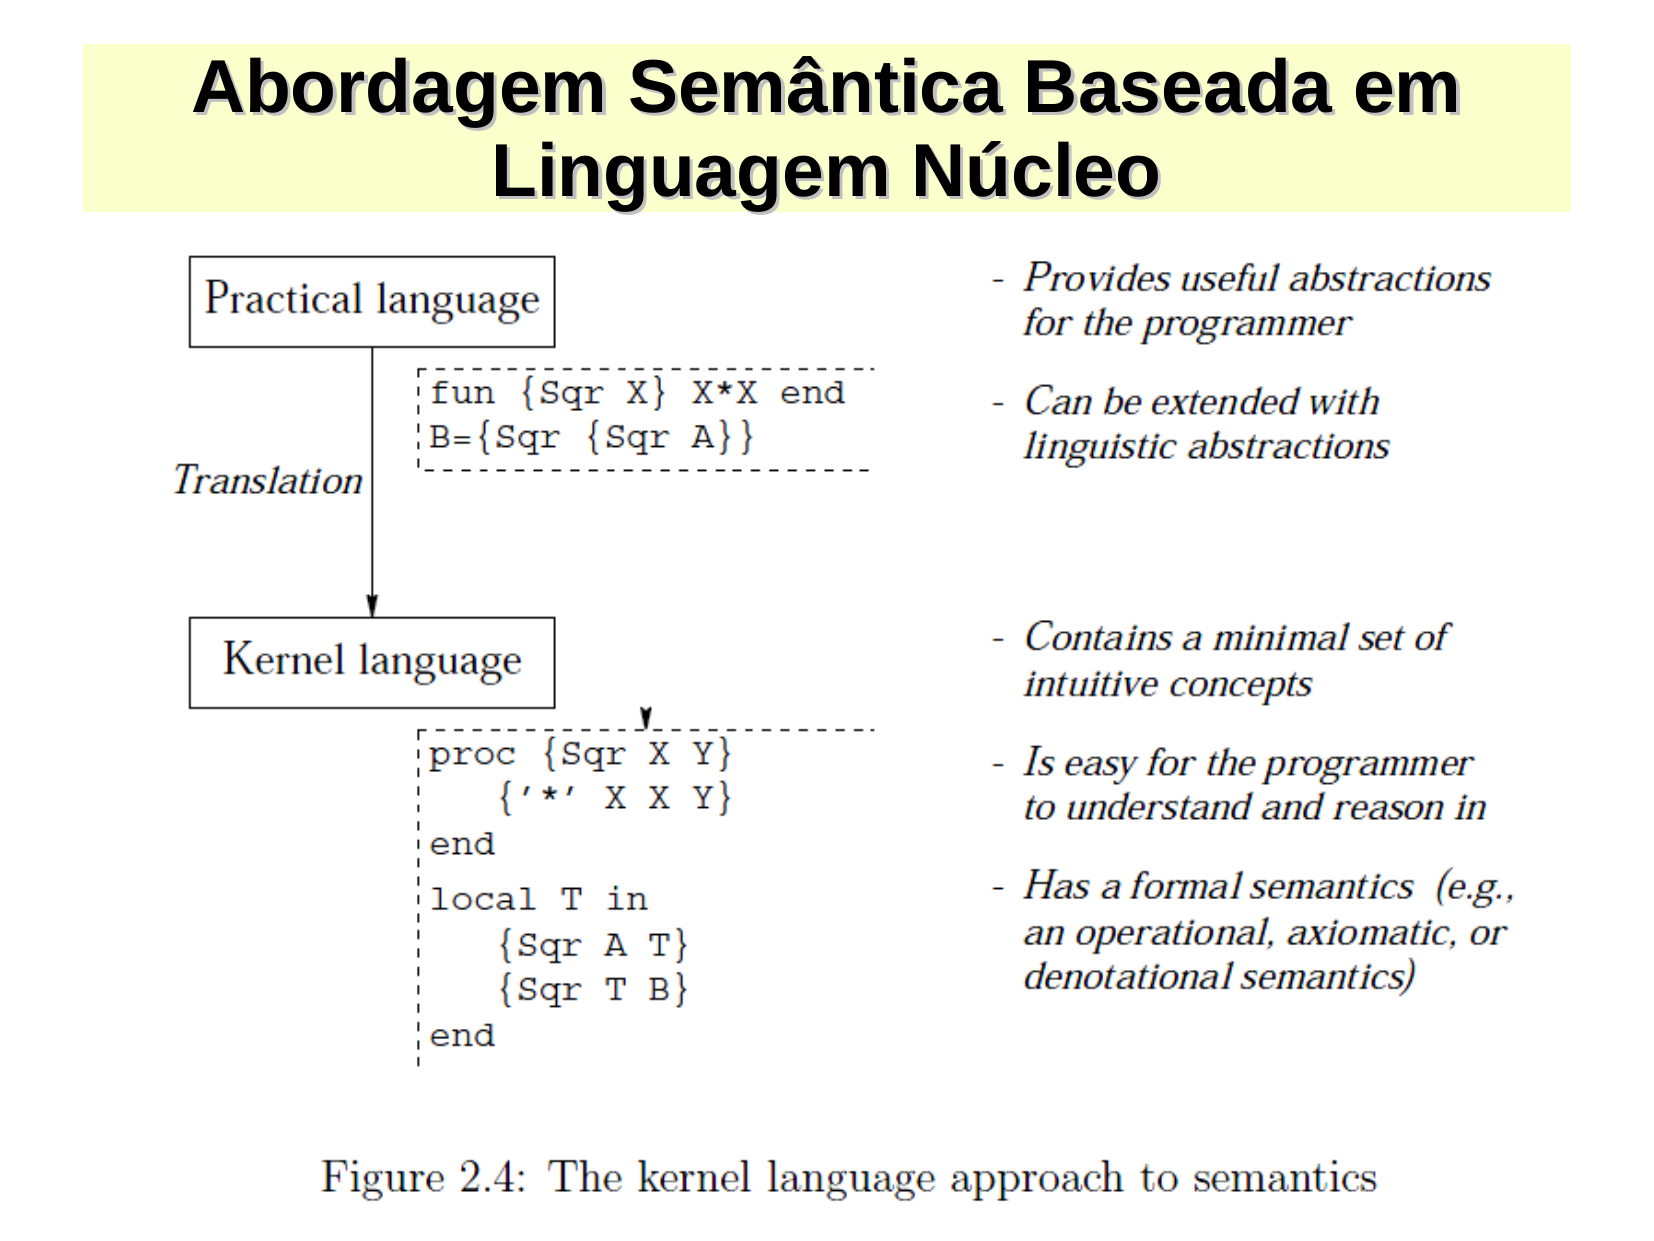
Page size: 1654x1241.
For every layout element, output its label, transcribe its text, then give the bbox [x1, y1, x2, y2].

picture [147, 236, 1536, 1214]
title Abordagem Semântica Baseada em Linguagem Núcleo [82, 44, 1571, 213]
